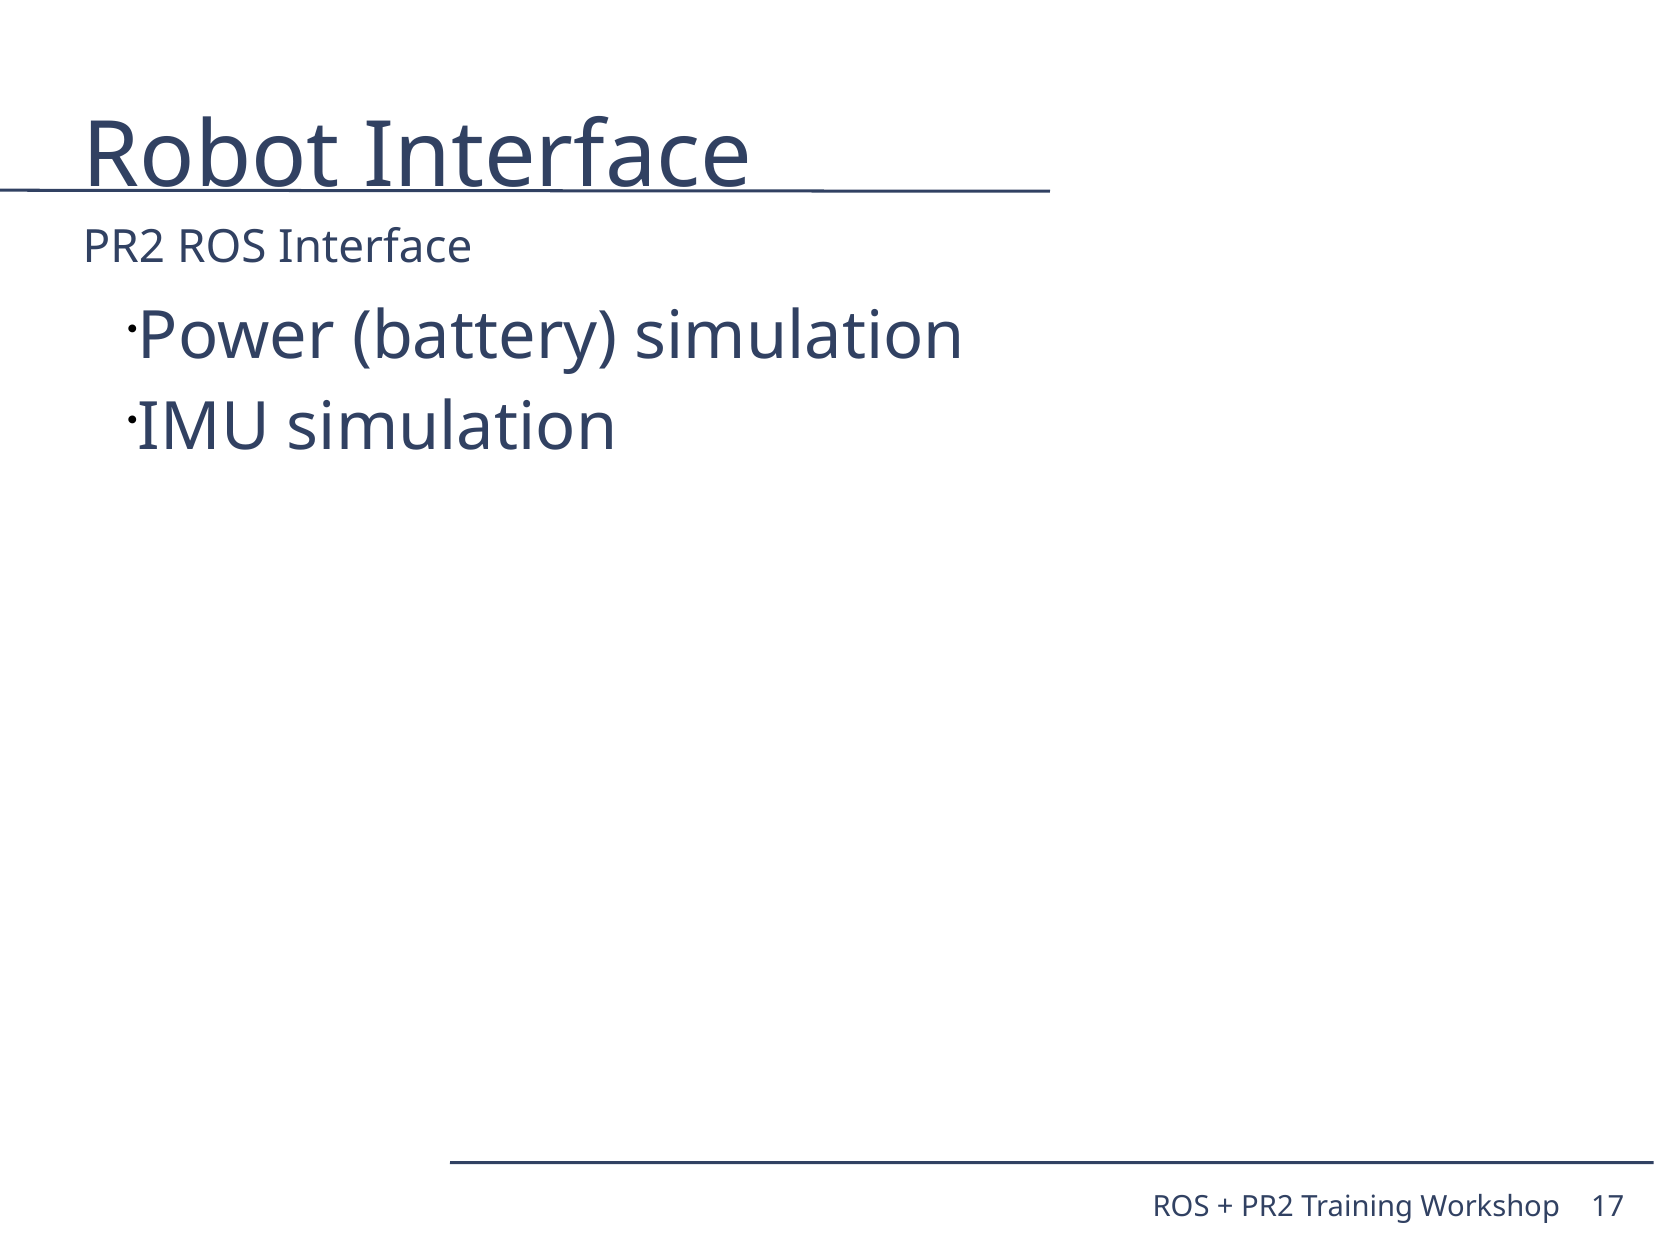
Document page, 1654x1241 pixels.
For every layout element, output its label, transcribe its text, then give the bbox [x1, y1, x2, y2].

text_box Power (battery) simulation IMU simulation [112, 280, 1538, 985]
title Robot Interface PR2 ROS Interface [82, 78, 1571, 287]
